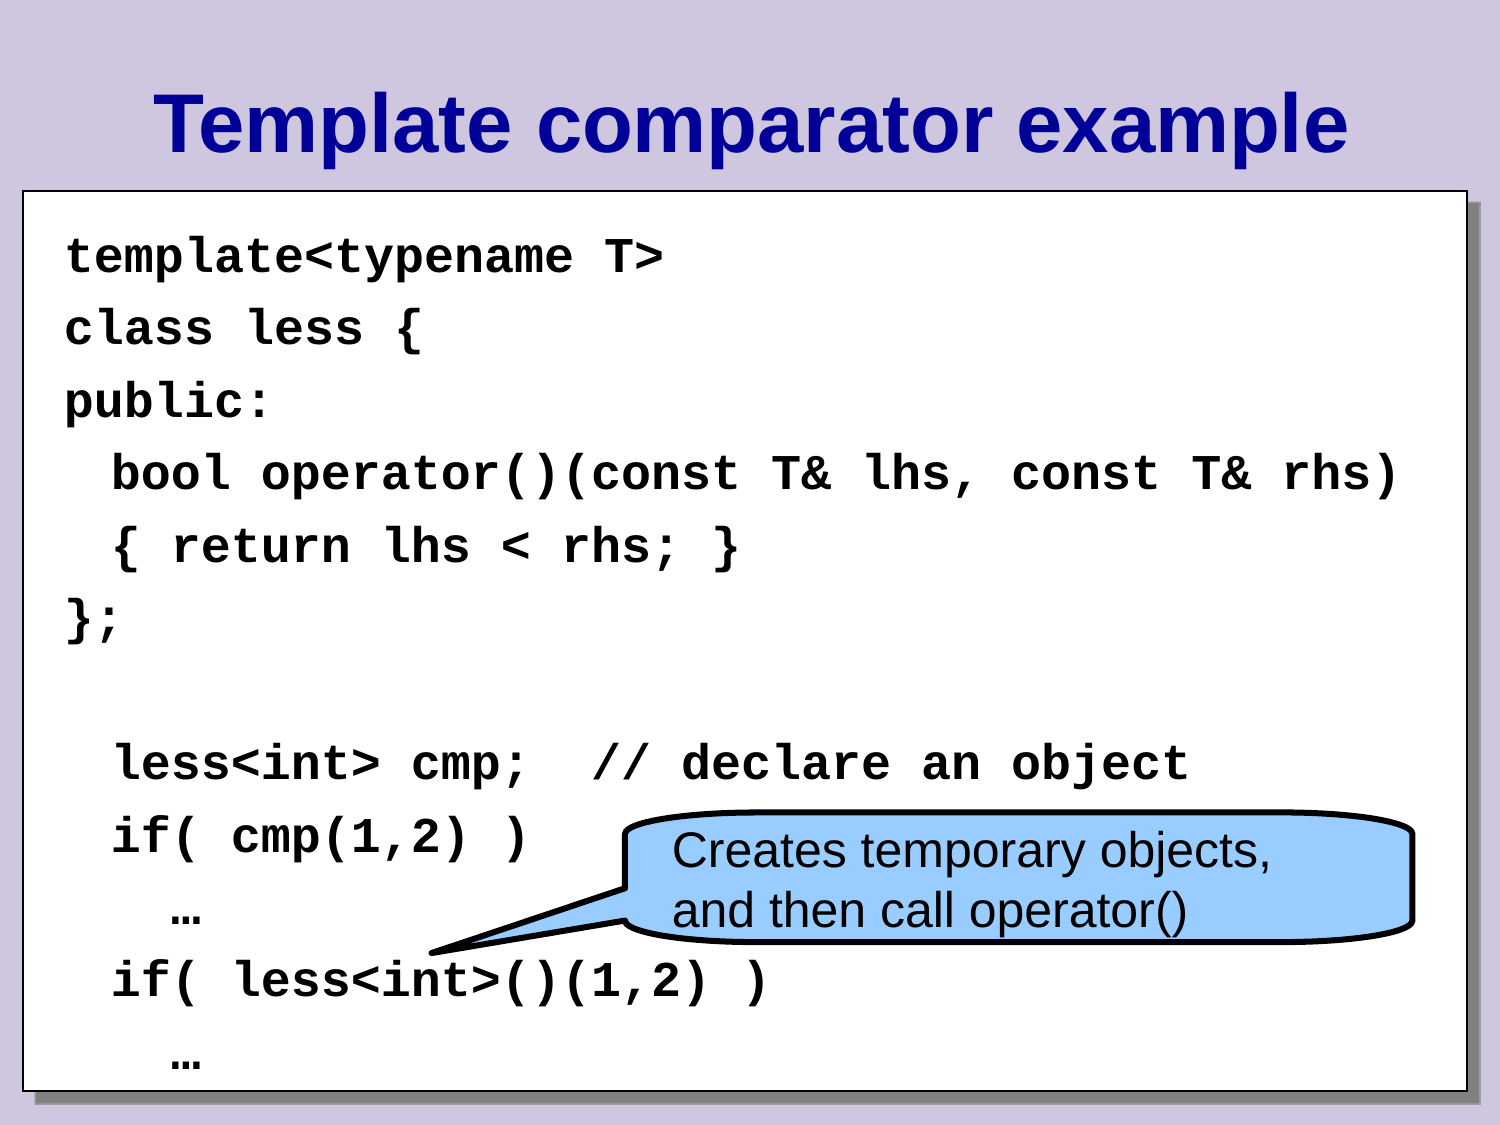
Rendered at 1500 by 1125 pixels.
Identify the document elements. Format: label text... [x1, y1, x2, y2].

list template<typename T> class less { public: bool operator()(const T& lhs, const T& rhs) { return lhs < rhs; } }; less<int> cmp; // declare an object if( cmp(1,2) ) … if( less<int>()(1,2) ) … [49, 215, 1427, 1087]
text_box Creates temporary objects, and then call operator() [431, 812, 1413, 954]
text_box [22, 190, 1468, 1091]
title Template comparator example [37, 17, 1468, 220]
